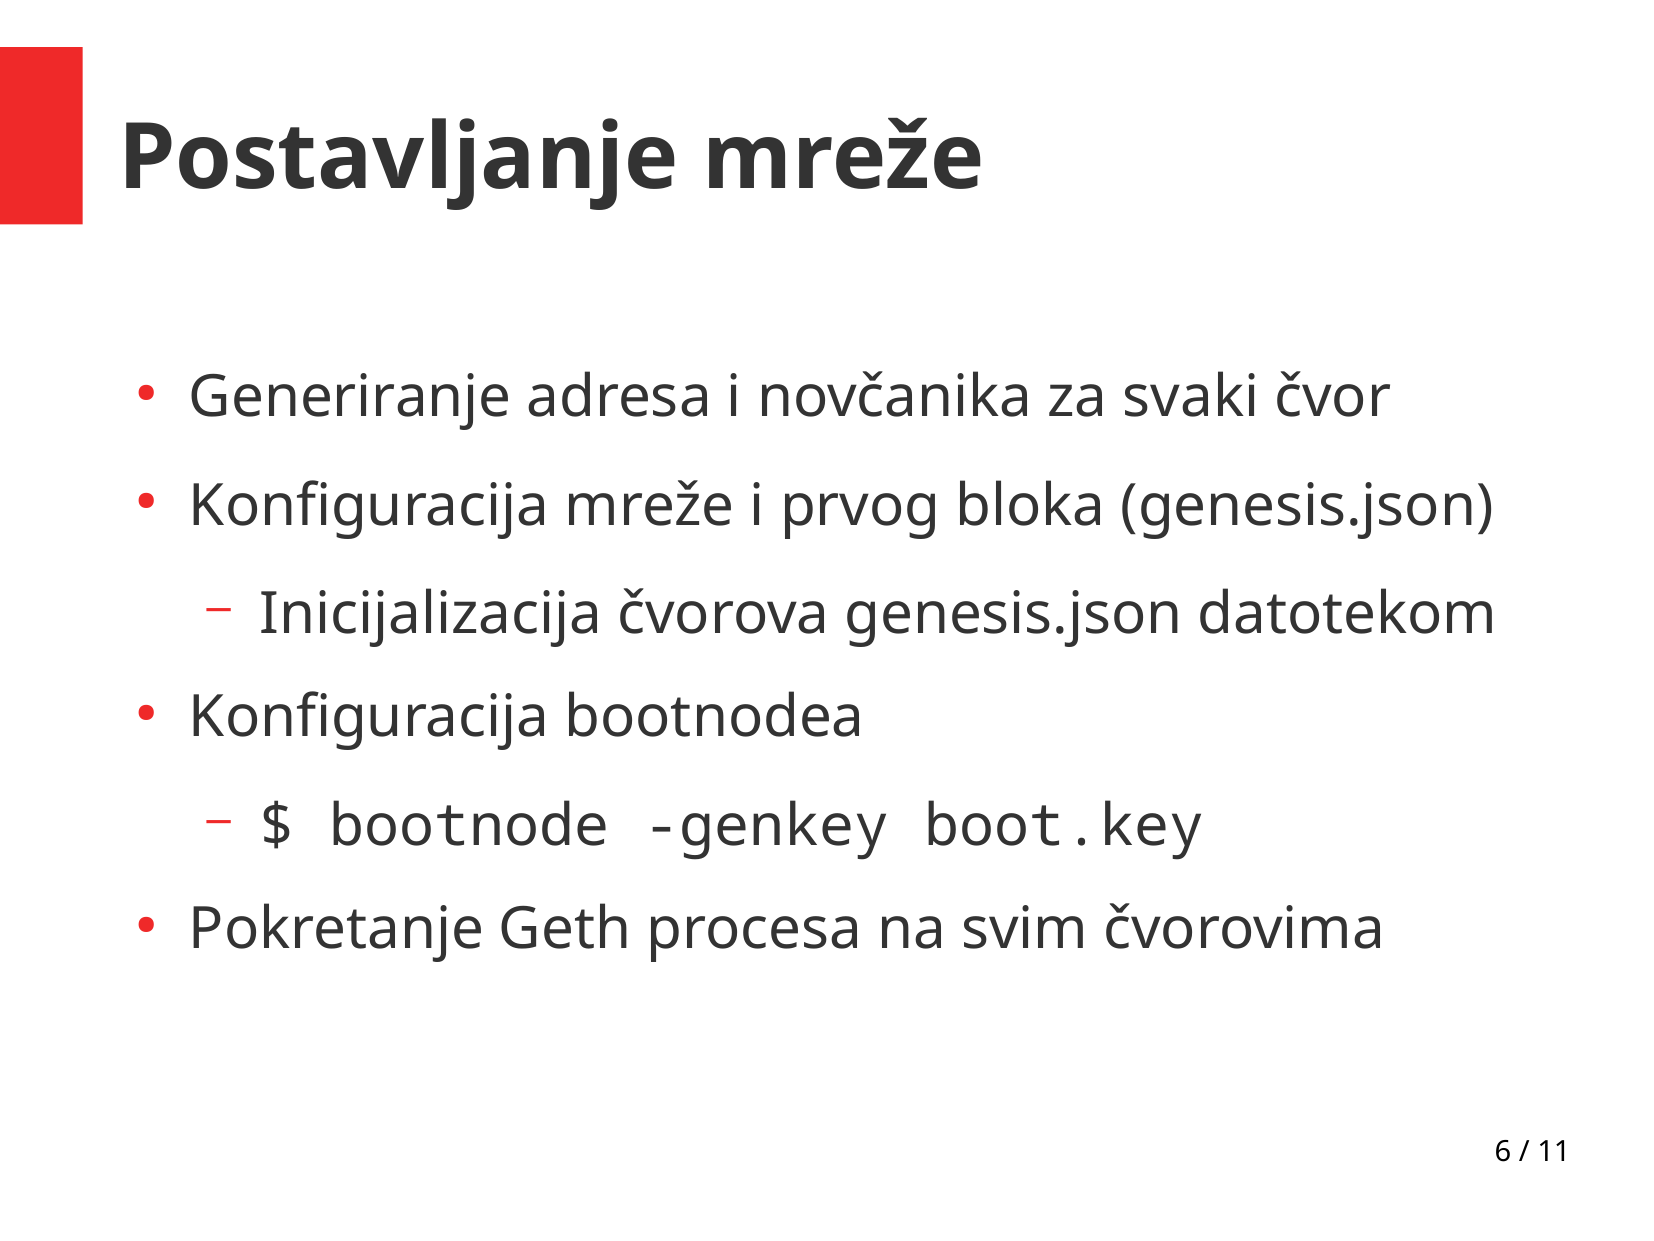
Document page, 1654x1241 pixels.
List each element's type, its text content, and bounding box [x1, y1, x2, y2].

title Postavljanje mreže [118, 49, 1571, 257]
list Generiranje adresa i novčanika za svaki čvor Konfiguracija mreže i prvog bloka (genesis.json) Inicijalizacija čvorova genesis.json datotekom Konfiguracija bootnodea $ bootnode -genkey boot.key Pokretanje Geth procesa na svim čvorovima [118, 354, 1536, 1074]
